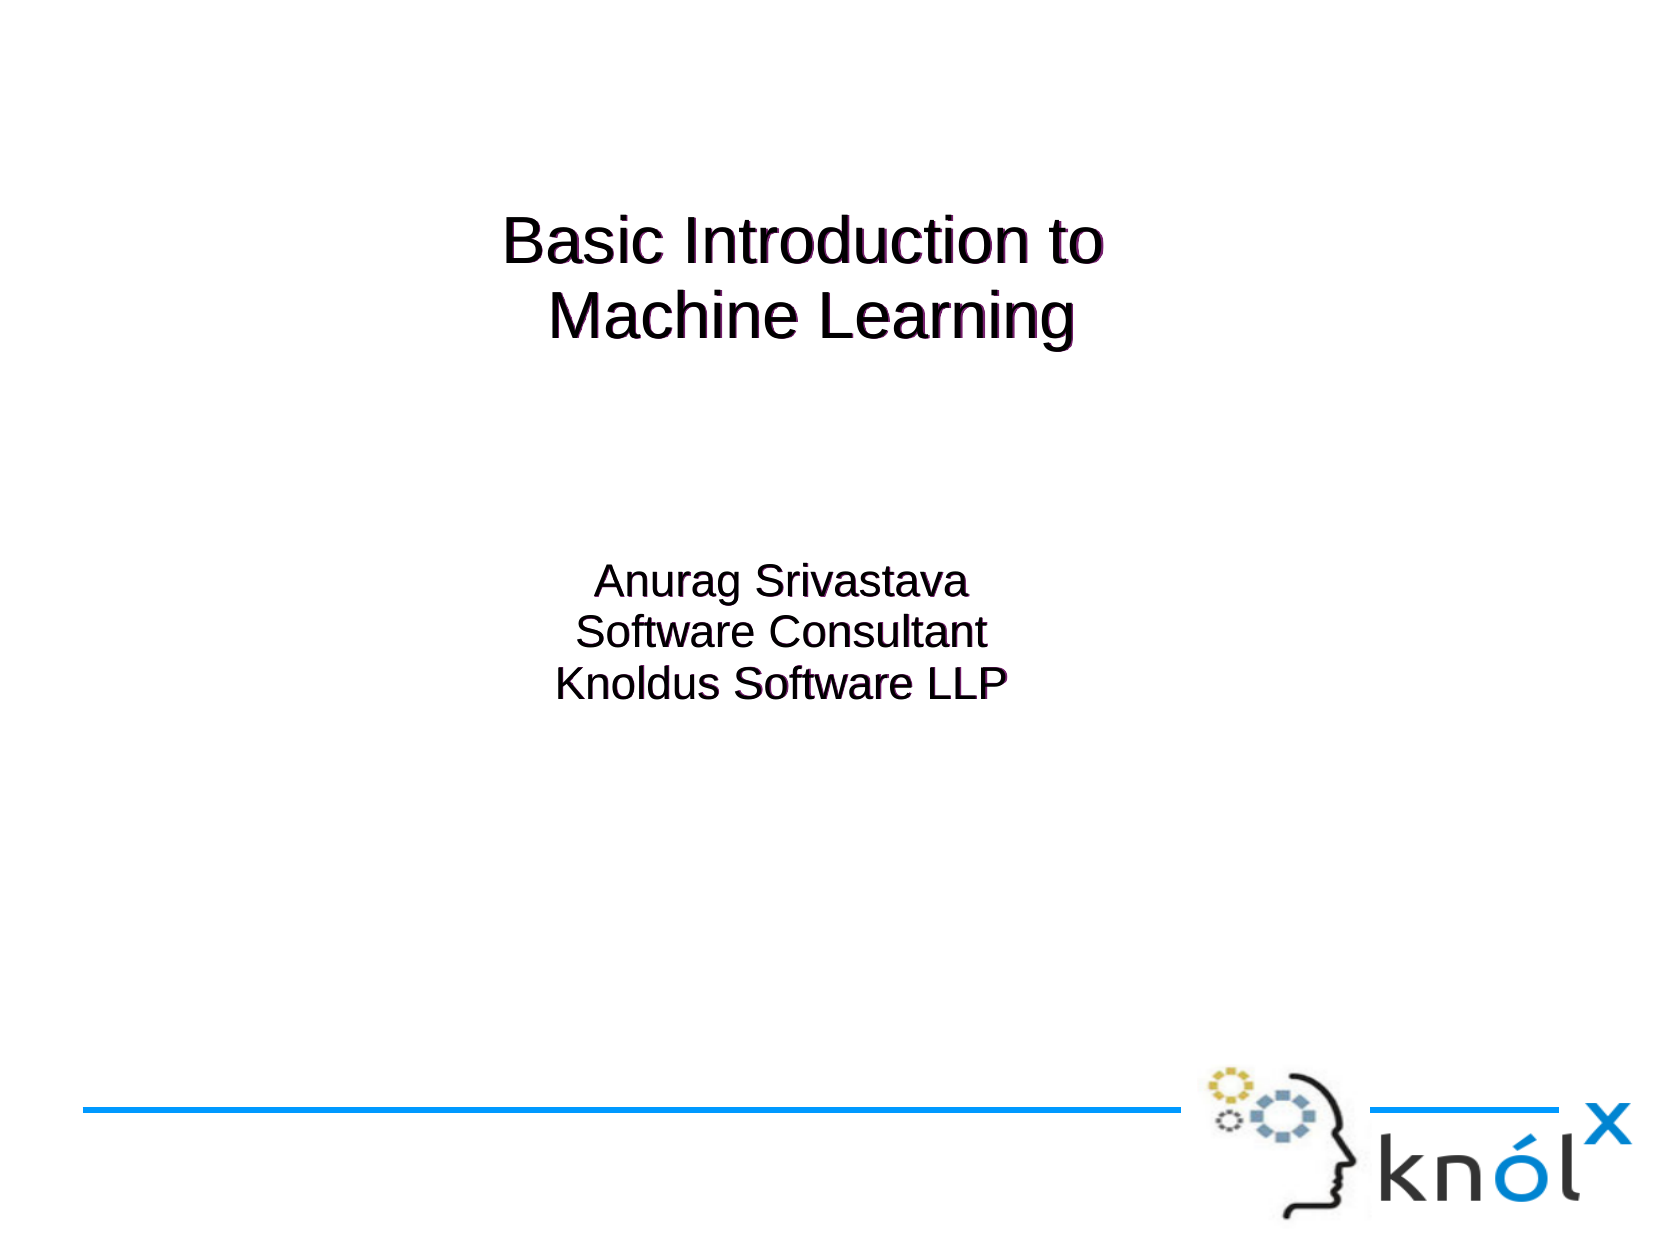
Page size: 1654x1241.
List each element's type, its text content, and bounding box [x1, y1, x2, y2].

subtitle Basic Introduction to Machine Learning [59, 177, 1548, 378]
picture [1196, 1064, 1643, 1229]
text_box Anurag Srivastava Software Consultant Knoldus Software LLP [37, 480, 1526, 784]
